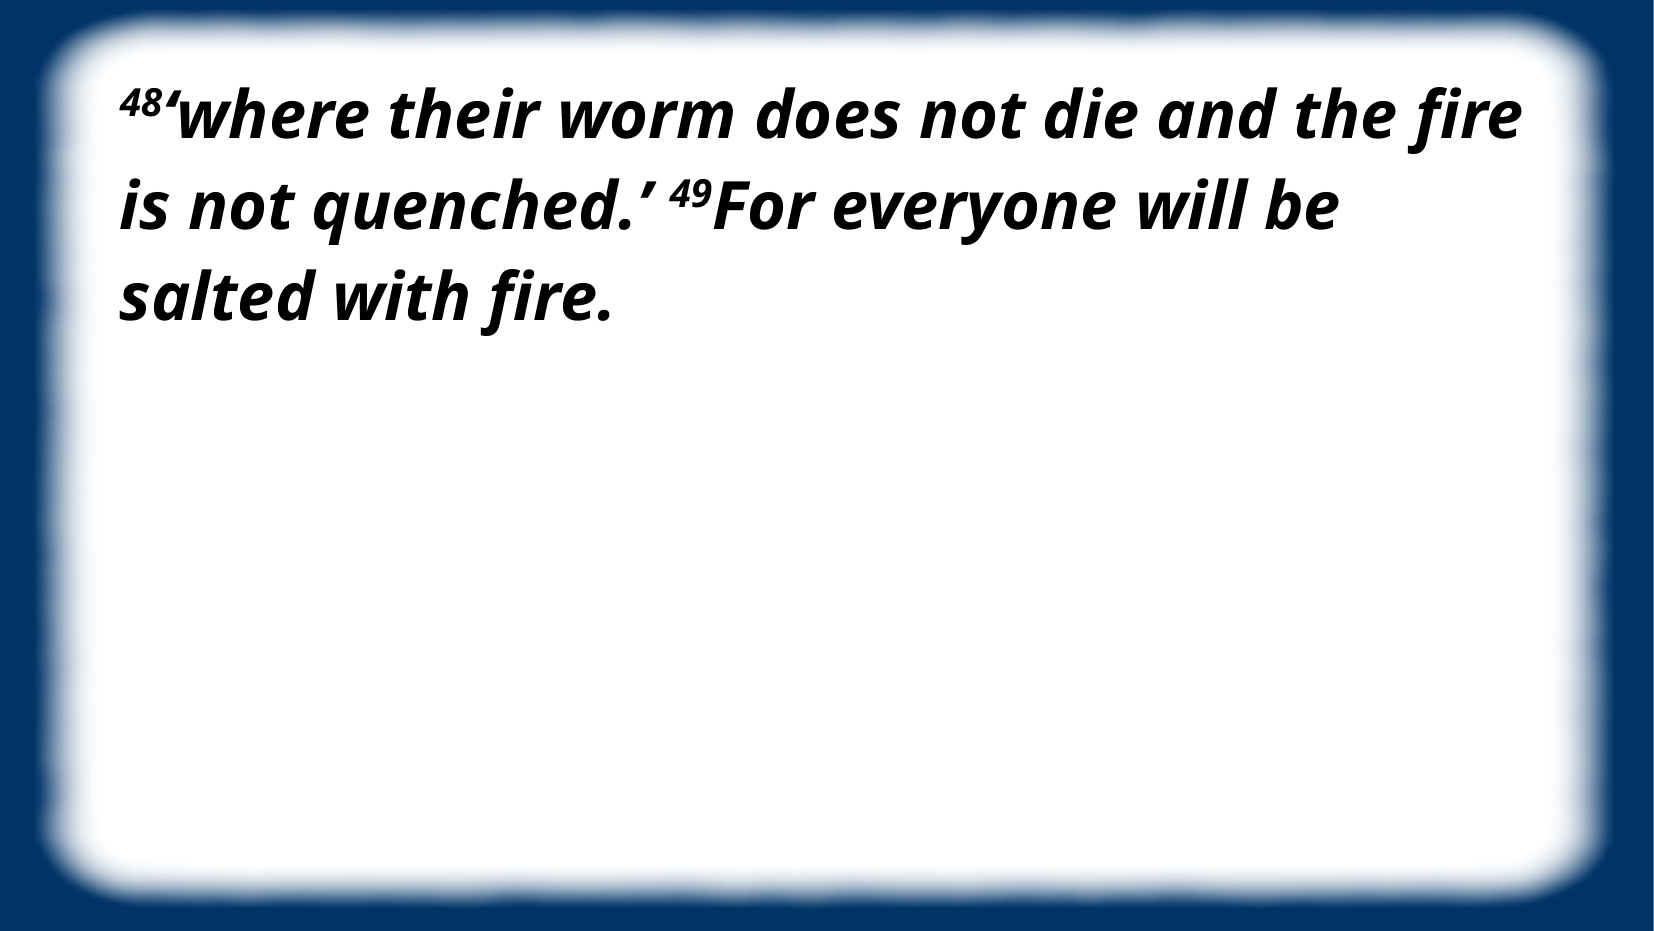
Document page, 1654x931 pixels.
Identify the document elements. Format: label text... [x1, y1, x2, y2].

picture [0, 0, 1654, 931]
text_box 48‘where their worm does not die and the fire is not quenched.’ 49For everyone will be salted with fire. [105, 60, 1546, 342]
